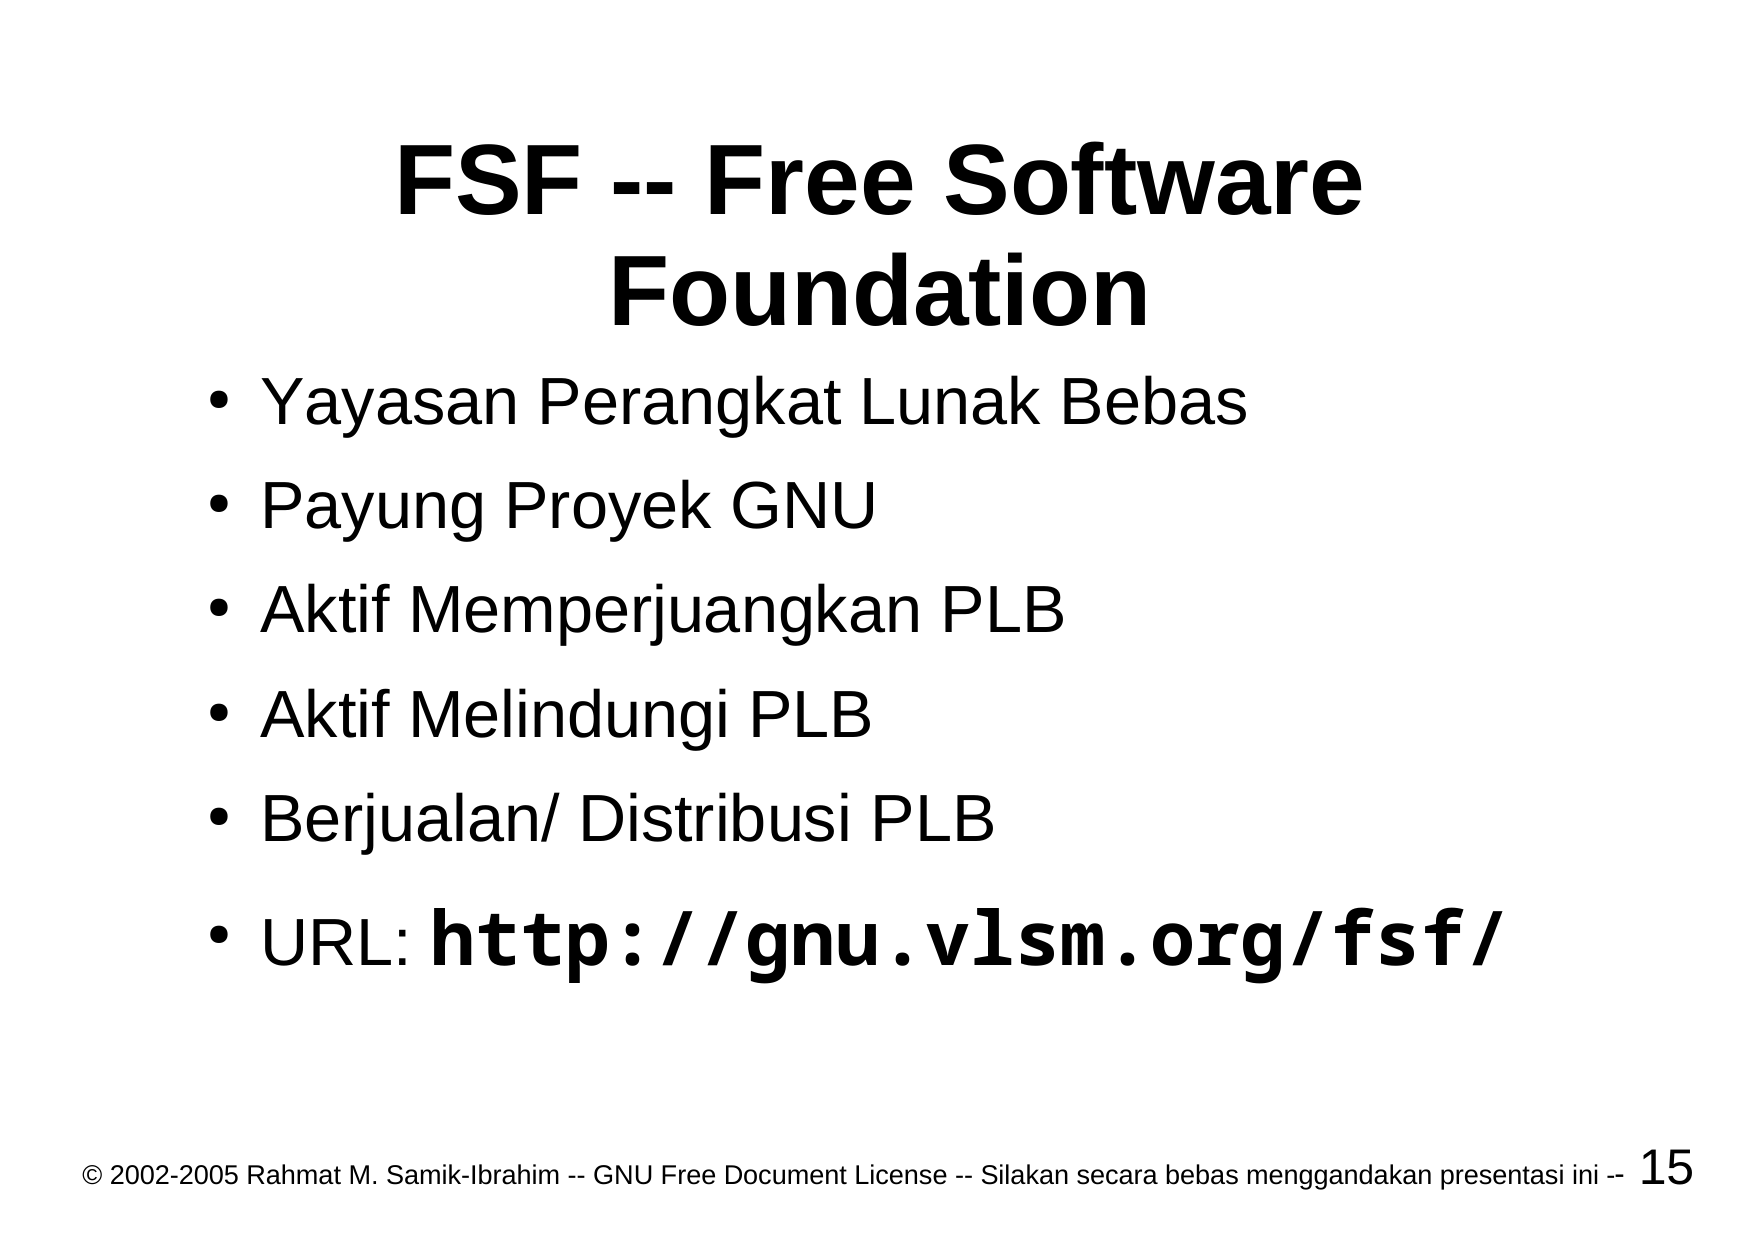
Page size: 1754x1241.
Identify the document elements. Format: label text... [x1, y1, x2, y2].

title FSF -- Free Software Foundation [171, 108, 1589, 363]
list Yayasan Perangkat Lunak Bebas Payung Proyek GNU Aktif Memperjuangkan PLB Aktif Melindungi PLB Berjualan/ Distribusi PLB URL: http://gnu.vlsm.org/fsf/ [171, 363, 1589, 1090]
